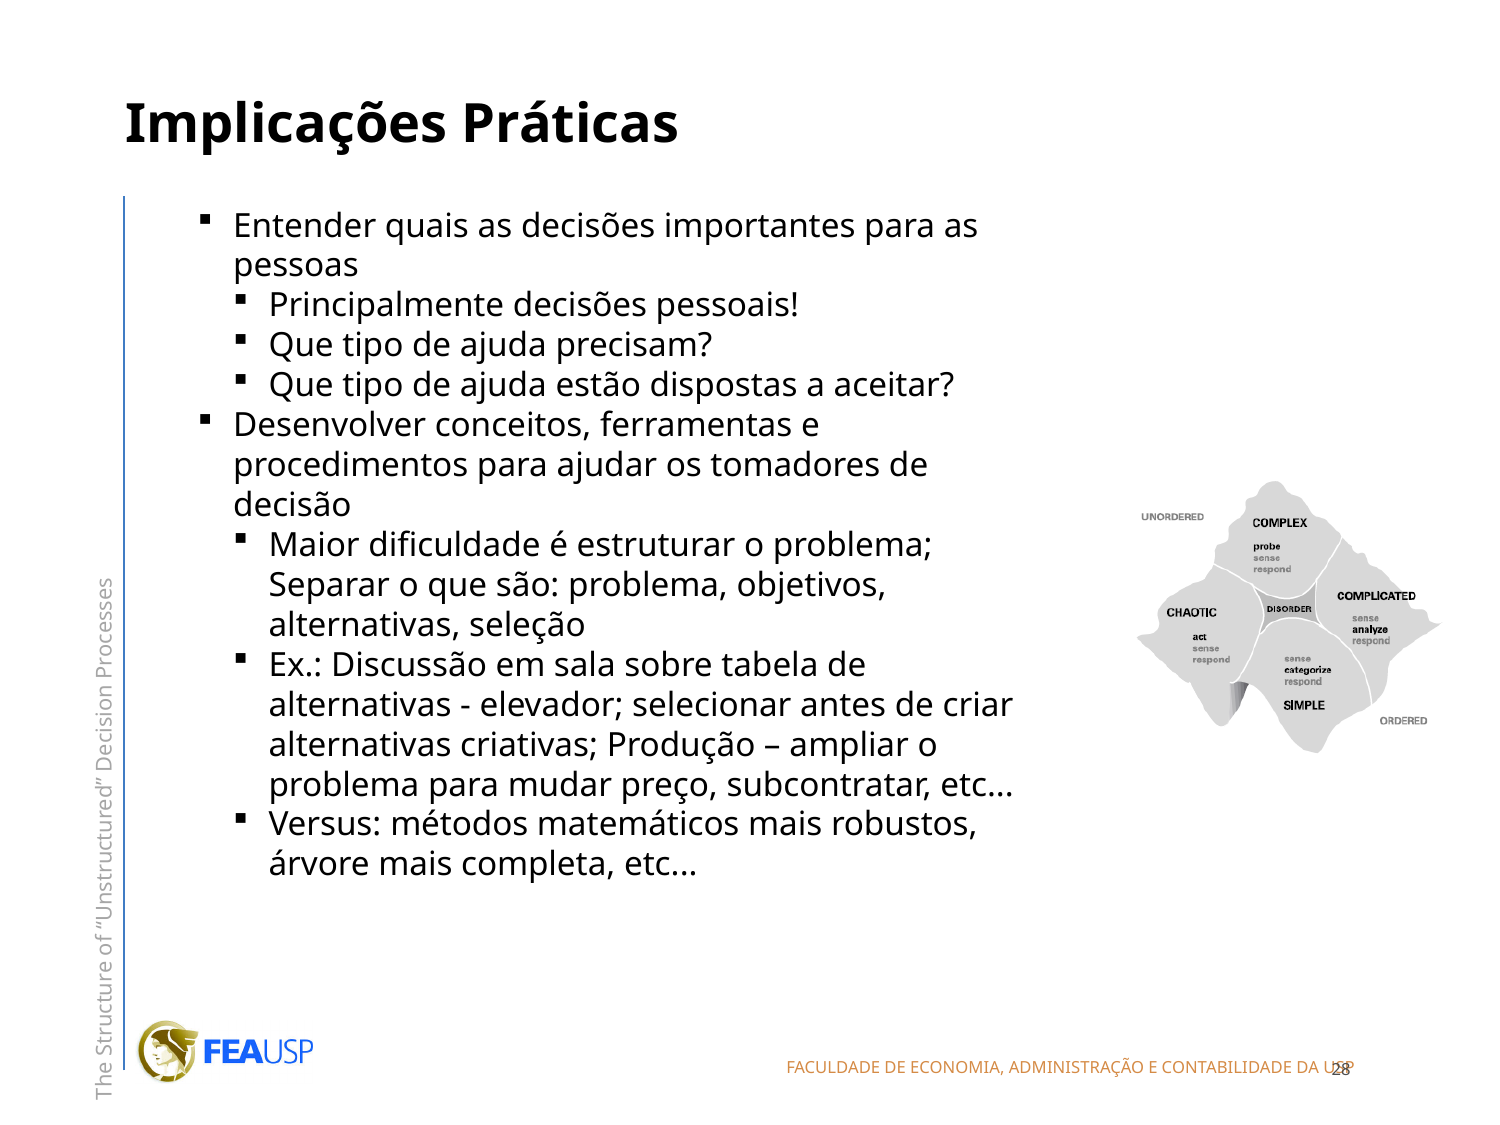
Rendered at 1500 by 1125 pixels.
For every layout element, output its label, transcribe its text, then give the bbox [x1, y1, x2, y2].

text_box Implicações Práticas [110, 66, 1387, 161]
text_box Entender quais as decisões importantes para as pessoas Principalmente decisões pessoais! Que tipo de ajuda precisam? Que tipo de ajuda estão dispostas a aceitar? Desenvolver conceitos, ferramentas e procedimentos para ajudar os tomadores de decisão Maior dificuldade é estruturar o problema; Separar o que são: problema, objetivos, alternativas, seleção Ex.: Discussão em sala sobre tabela de alternativas - elevador; selecionar antes de criar alternativas criativas; Produção – ampliar o problema para mudar preço, subcontratar, etc... Versus: métodos matemáticos mais robustos, árvore mais completa, etc... [182, 196, 1069, 994]
text_box <number> [1316, 1051, 1425, 1125]
picture [1092, 467, 1500, 776]
picture [135, 1020, 313, 1084]
